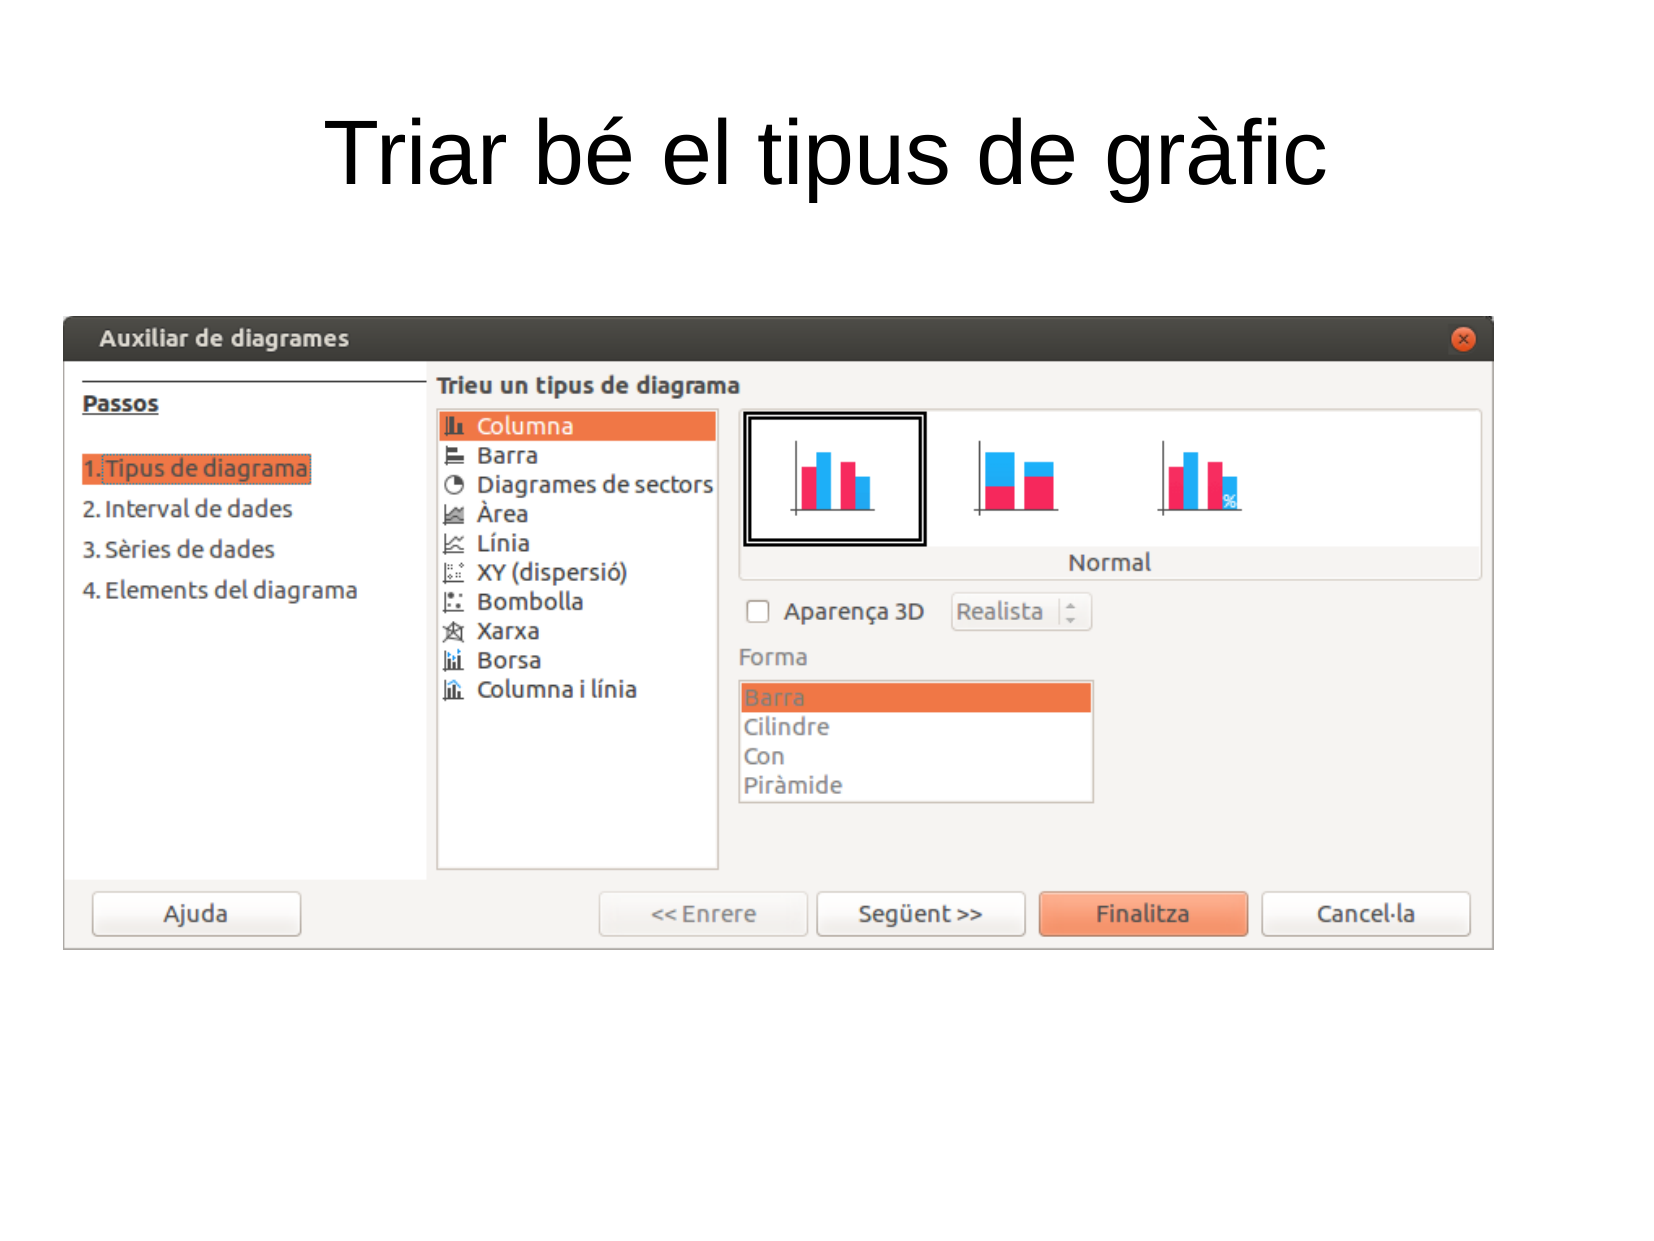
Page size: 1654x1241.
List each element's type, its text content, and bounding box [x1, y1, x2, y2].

picture [63, 316, 1494, 950]
title Triar bé el tipus de gràfic [82, 49, 1571, 257]
